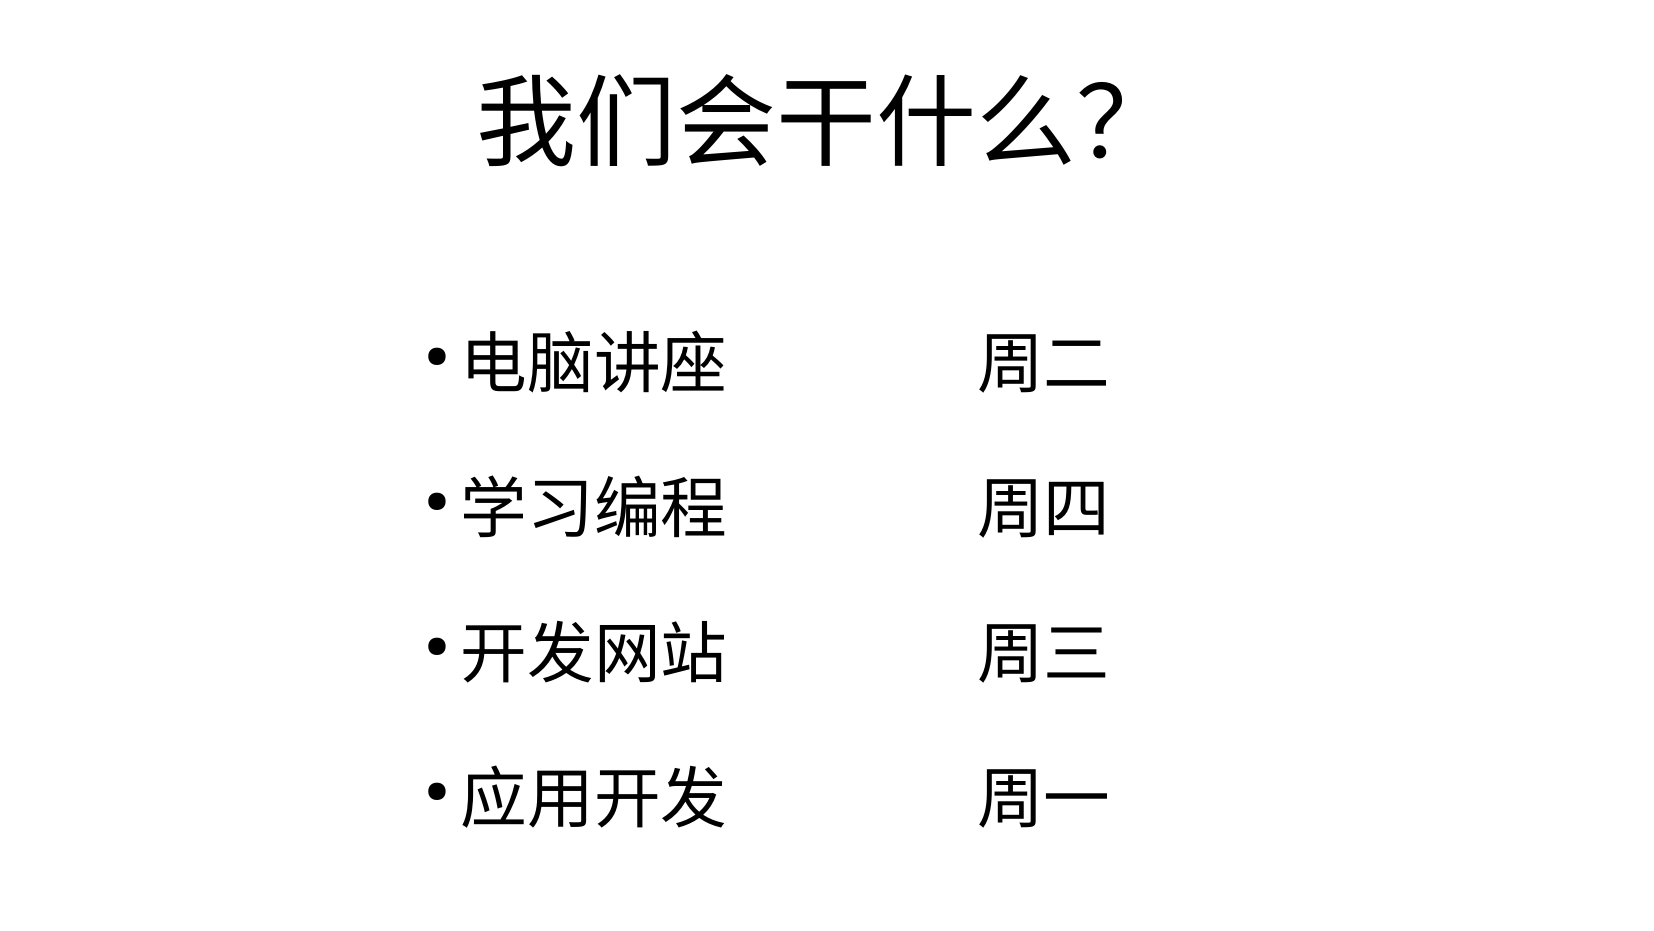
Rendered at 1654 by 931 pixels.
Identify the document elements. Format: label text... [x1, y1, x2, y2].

subtitle 电脑讲座 周二 学习编程 周四 开发网站 周三 应用开发 周一 [425, 217, 1571, 886]
title 我们会干什么？ [82, 37, 1571, 193]
